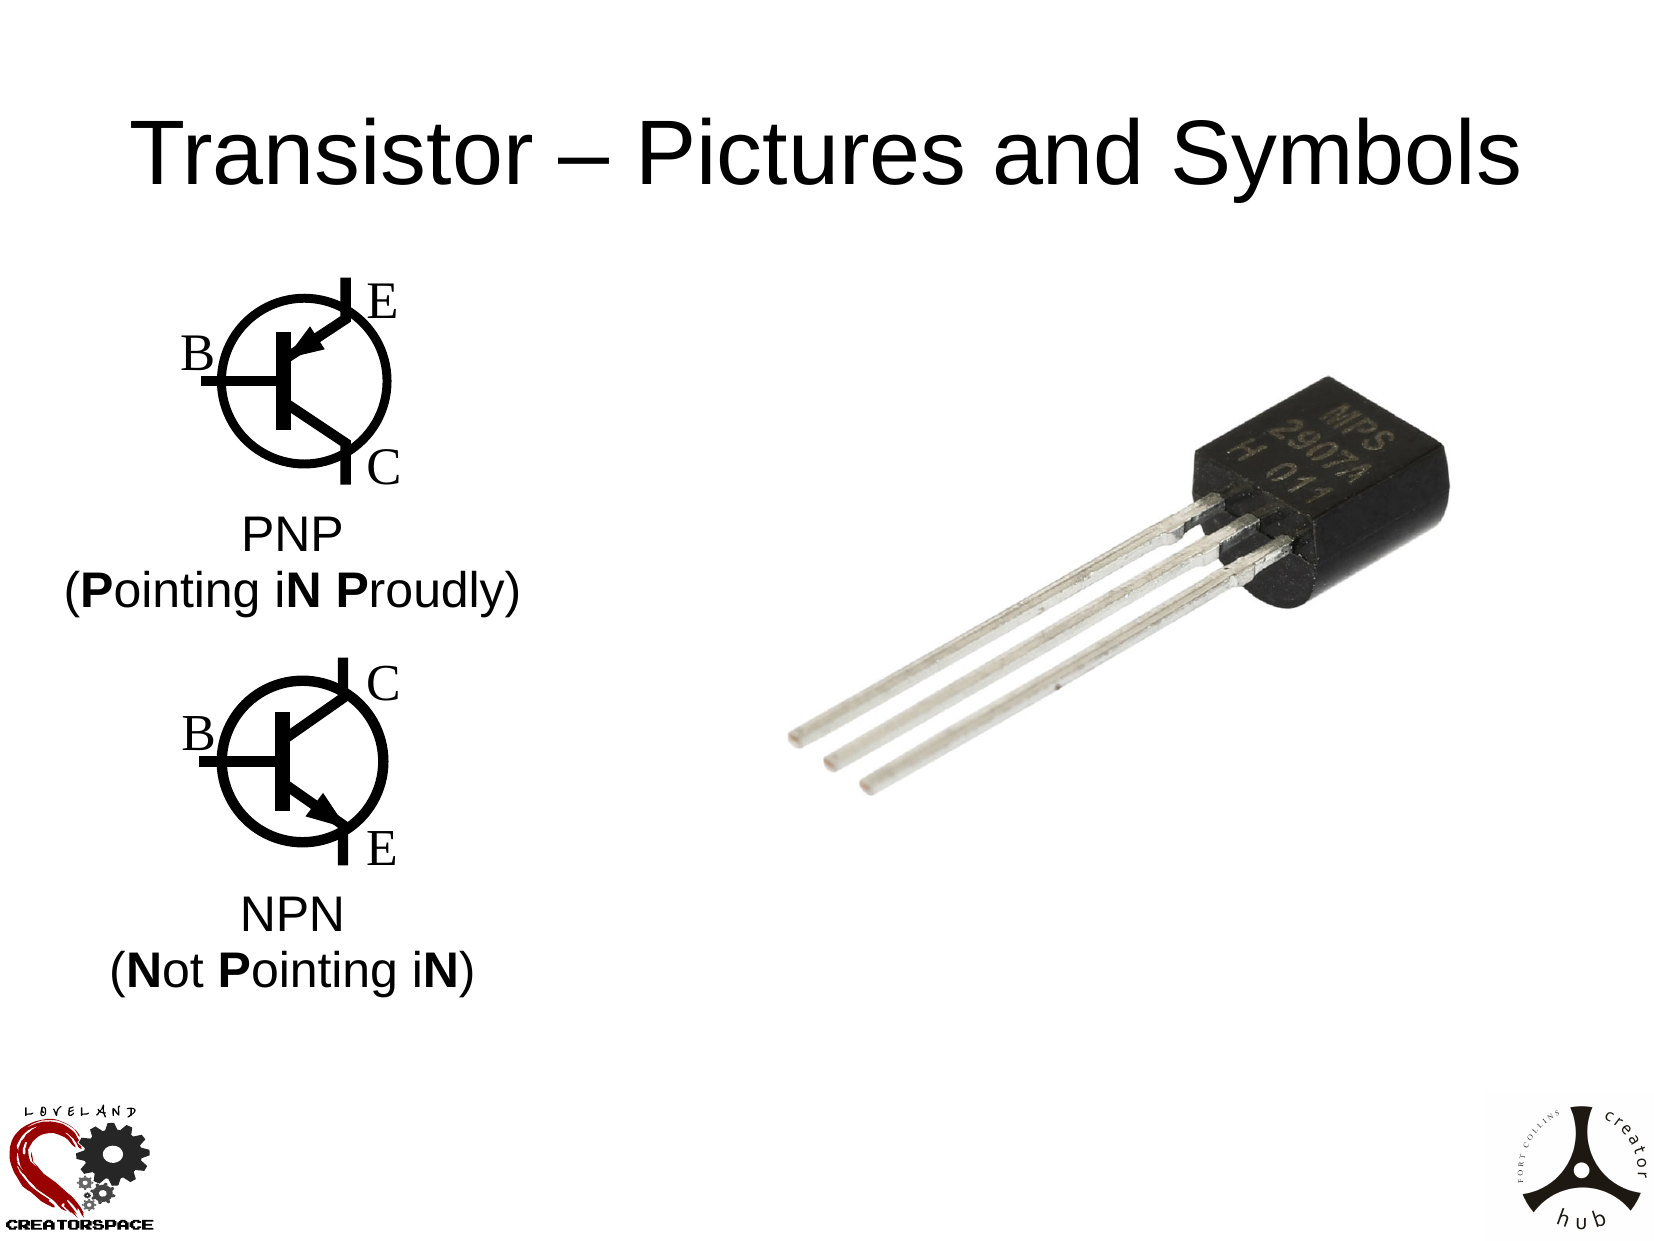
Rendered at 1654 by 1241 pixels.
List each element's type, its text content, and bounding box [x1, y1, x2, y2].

text_box PNP (Pointing iN Proudly) [45, 498, 541, 627]
picture [720, 284, 1520, 886]
text_box NPN (Not Pointing iN) [45, 879, 541, 1007]
picture [1485, 1090, 1654, 1241]
picture [180, 650, 406, 876]
title Transistor – Pictures and Symbols [82, 49, 1571, 257]
picture [180, 270, 406, 496]
